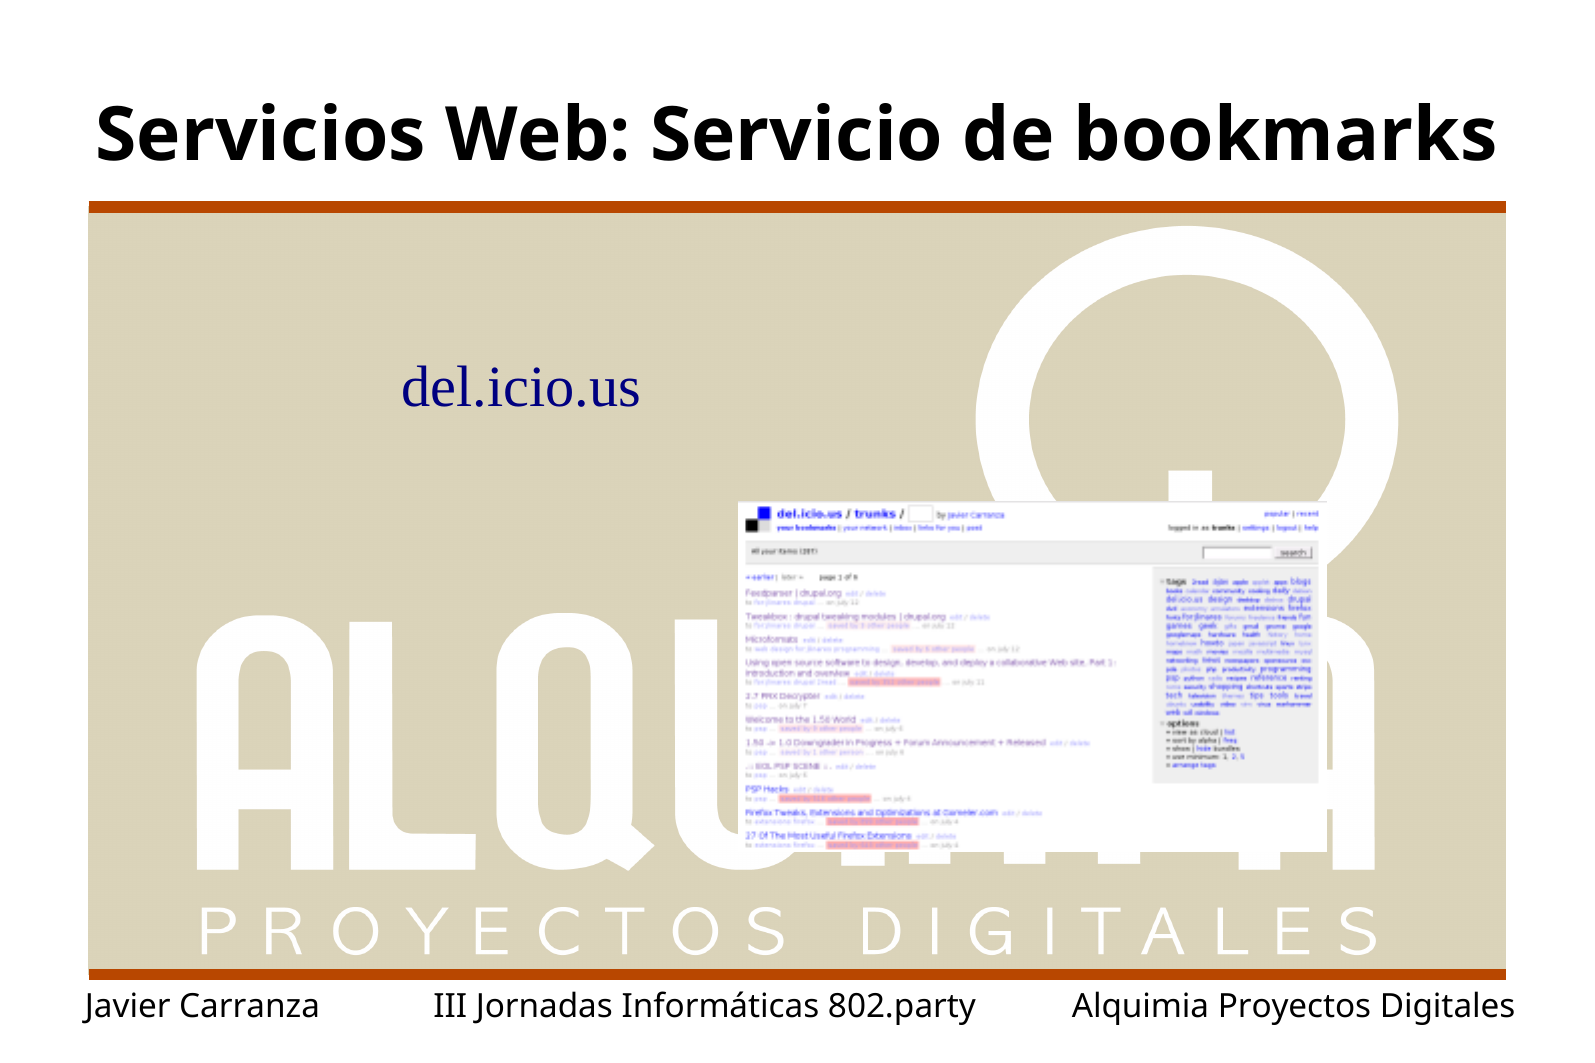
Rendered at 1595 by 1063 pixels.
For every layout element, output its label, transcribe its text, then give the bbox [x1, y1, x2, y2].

text_box Javier Carranza III Jornadas Informáticas 802.party Alquimia Proyectos Digitales [81, 974, 1513, 1048]
picture [738, 501, 1327, 852]
picture [88, 220, 1506, 969]
title Servicios Web: Servicio de bookmarks [79, 42, 1515, 220]
list del.icio.us [383, 354, 1516, 951]
